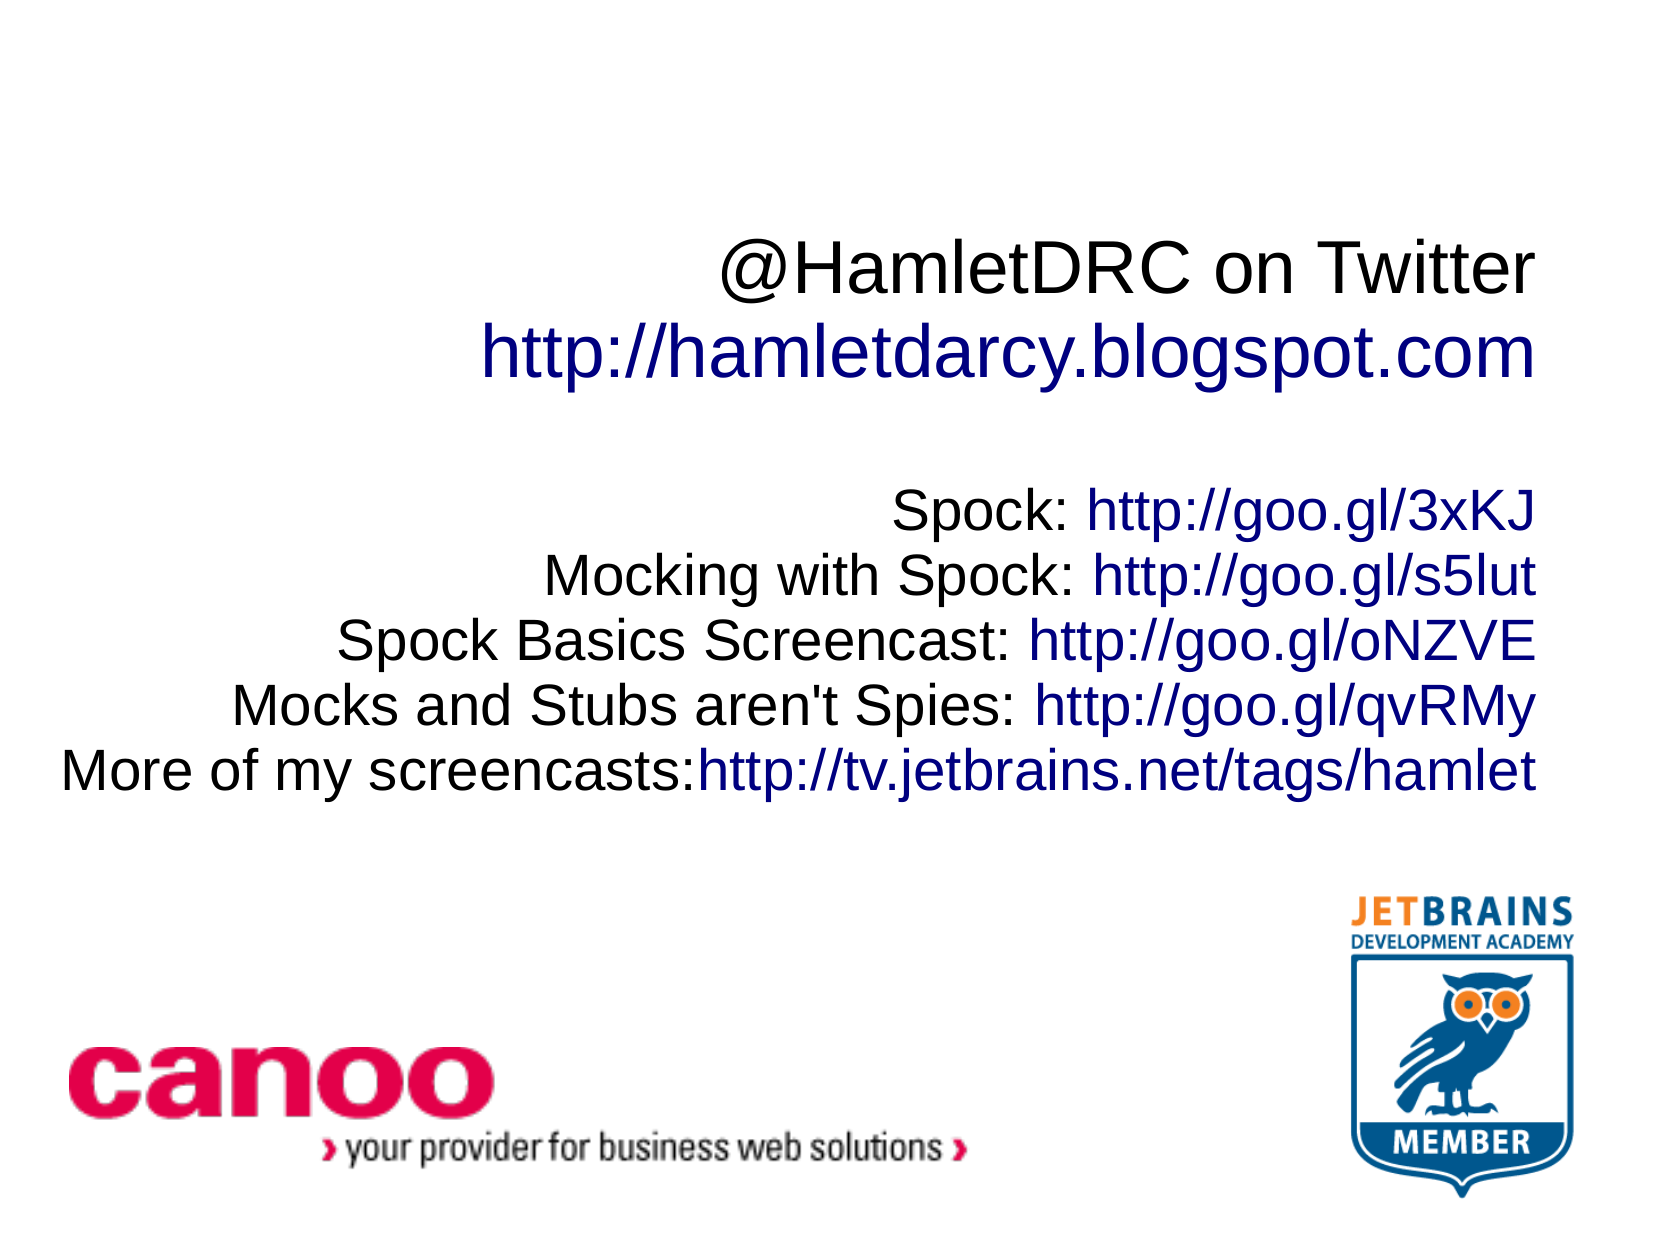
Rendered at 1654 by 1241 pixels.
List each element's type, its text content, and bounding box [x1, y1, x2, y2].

picture [69, 1102, 970, 1177]
picture [1350, 895, 1575, 1201]
subtitle @HamletDRC on Twitter http://hamletdarcy.blogspot.com Spock: http://goo.gl/3xKJ Mocking with Spock: http://goo.gl/s5lut Spock Basics Screencast: http://goo.gl/oNZVE Mocks and Stubs aren't Spies: http://goo.gl/qvRMy More of my screencasts:http://tv.jetbrains.net/tags/hamlet [37, 56, 1538, 1102]
